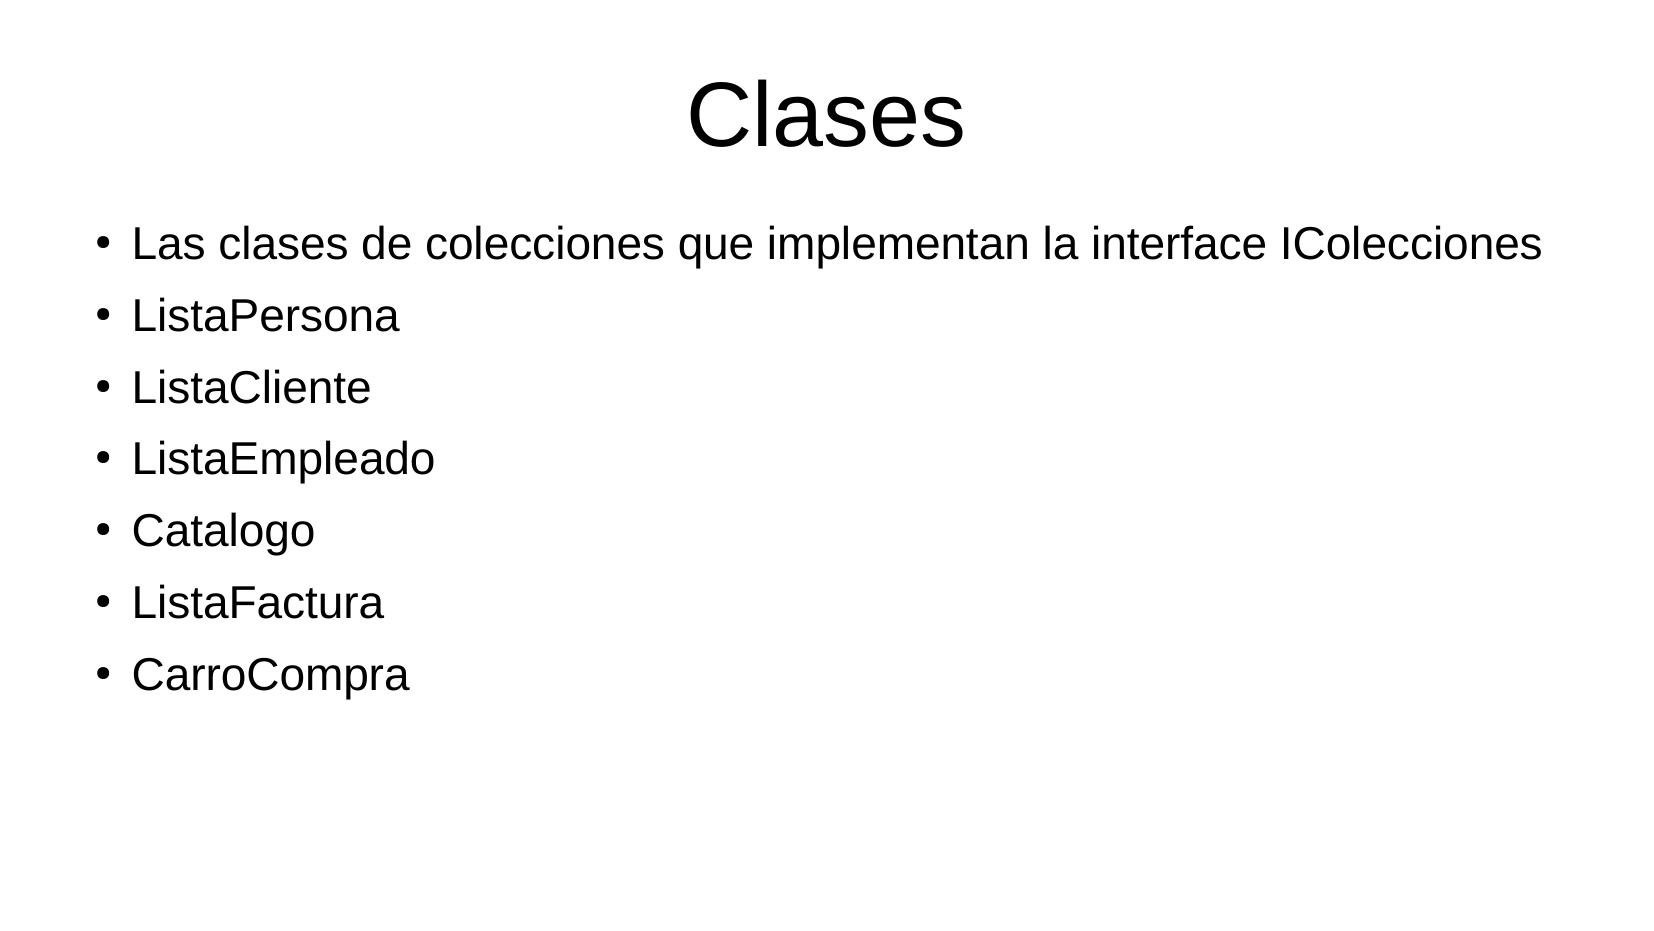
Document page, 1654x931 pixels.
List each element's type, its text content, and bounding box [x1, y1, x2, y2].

list Las clases de colecciones que implementan la interface IColecciones ListaPersona ListaCliente ListaEmpleado Catalogo ListaFactura CarroCompra [82, 217, 1571, 758]
title Clases [82, 37, 1571, 193]
